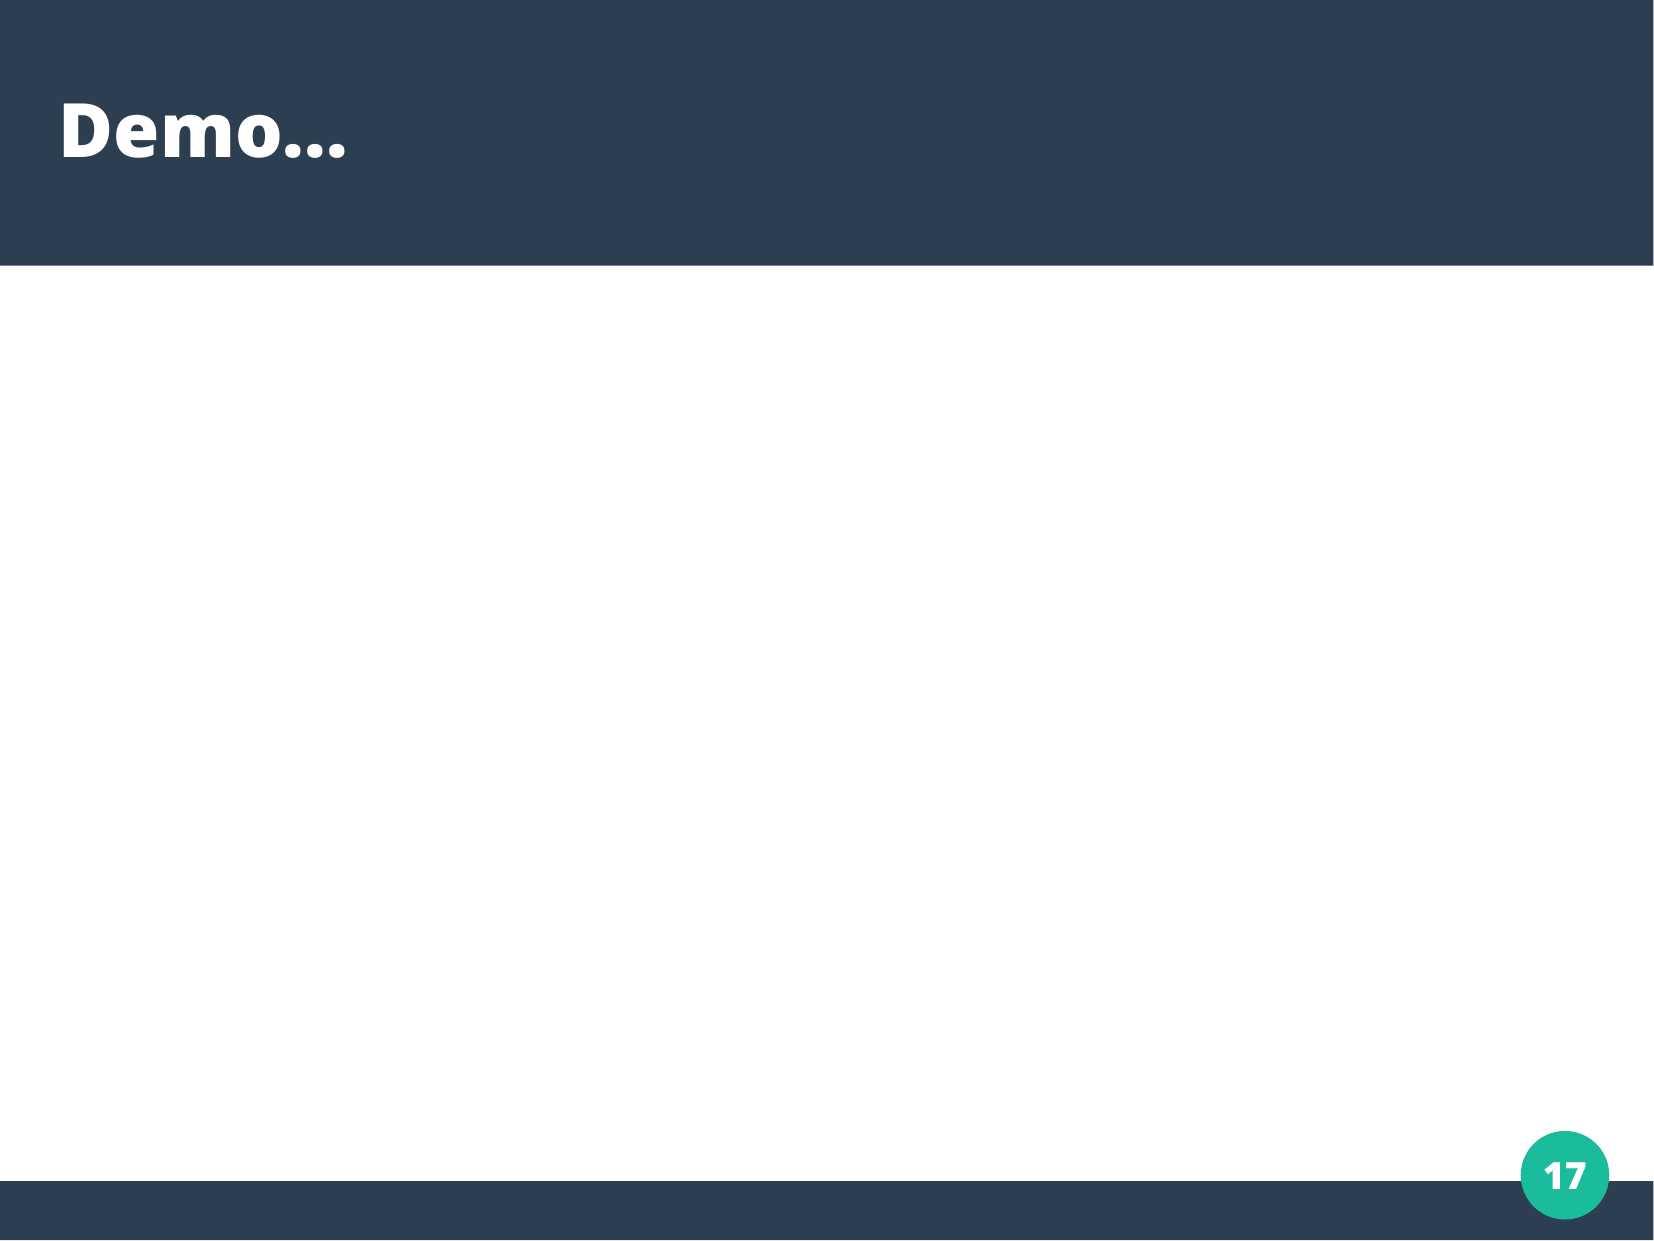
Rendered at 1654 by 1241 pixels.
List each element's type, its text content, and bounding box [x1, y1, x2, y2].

title Demo... [59, 49, 1595, 207]
